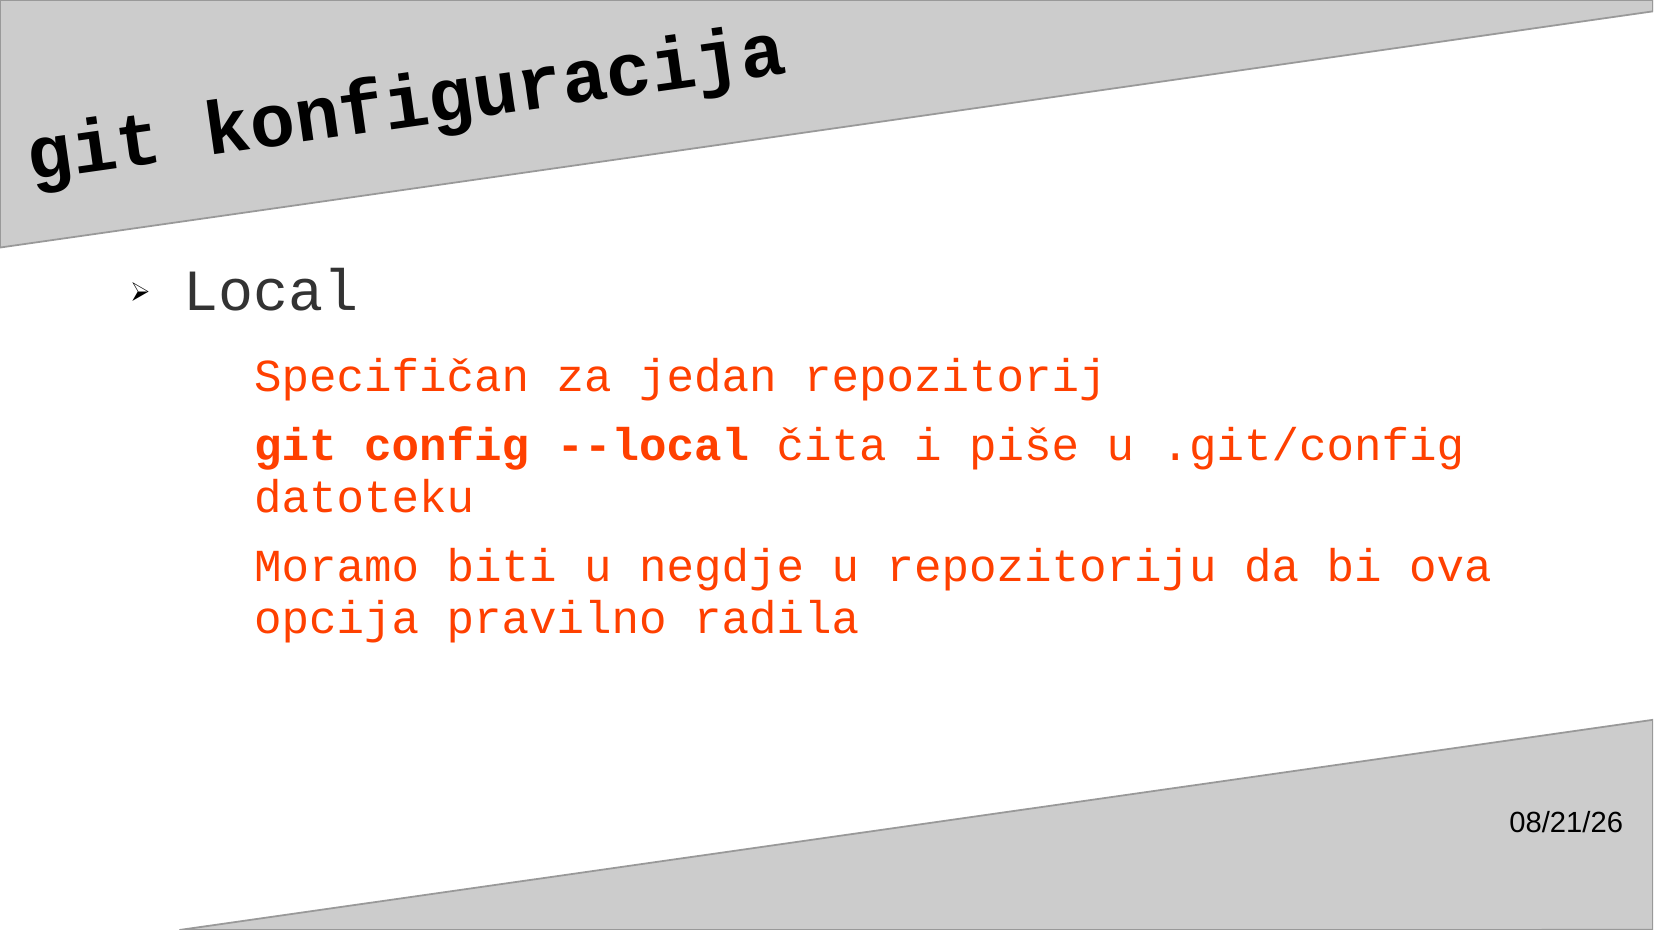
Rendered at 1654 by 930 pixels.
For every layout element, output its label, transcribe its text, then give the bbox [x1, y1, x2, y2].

list Local Specifičan za jedan repozitorij git config --local čita i piše u .git/config datoteku Moramo biti u negdje u repozitoriju da bi ova opcija pravilno radila [112, 262, 1493, 840]
title git konfiguracija [16, 0, 1501, 239]
